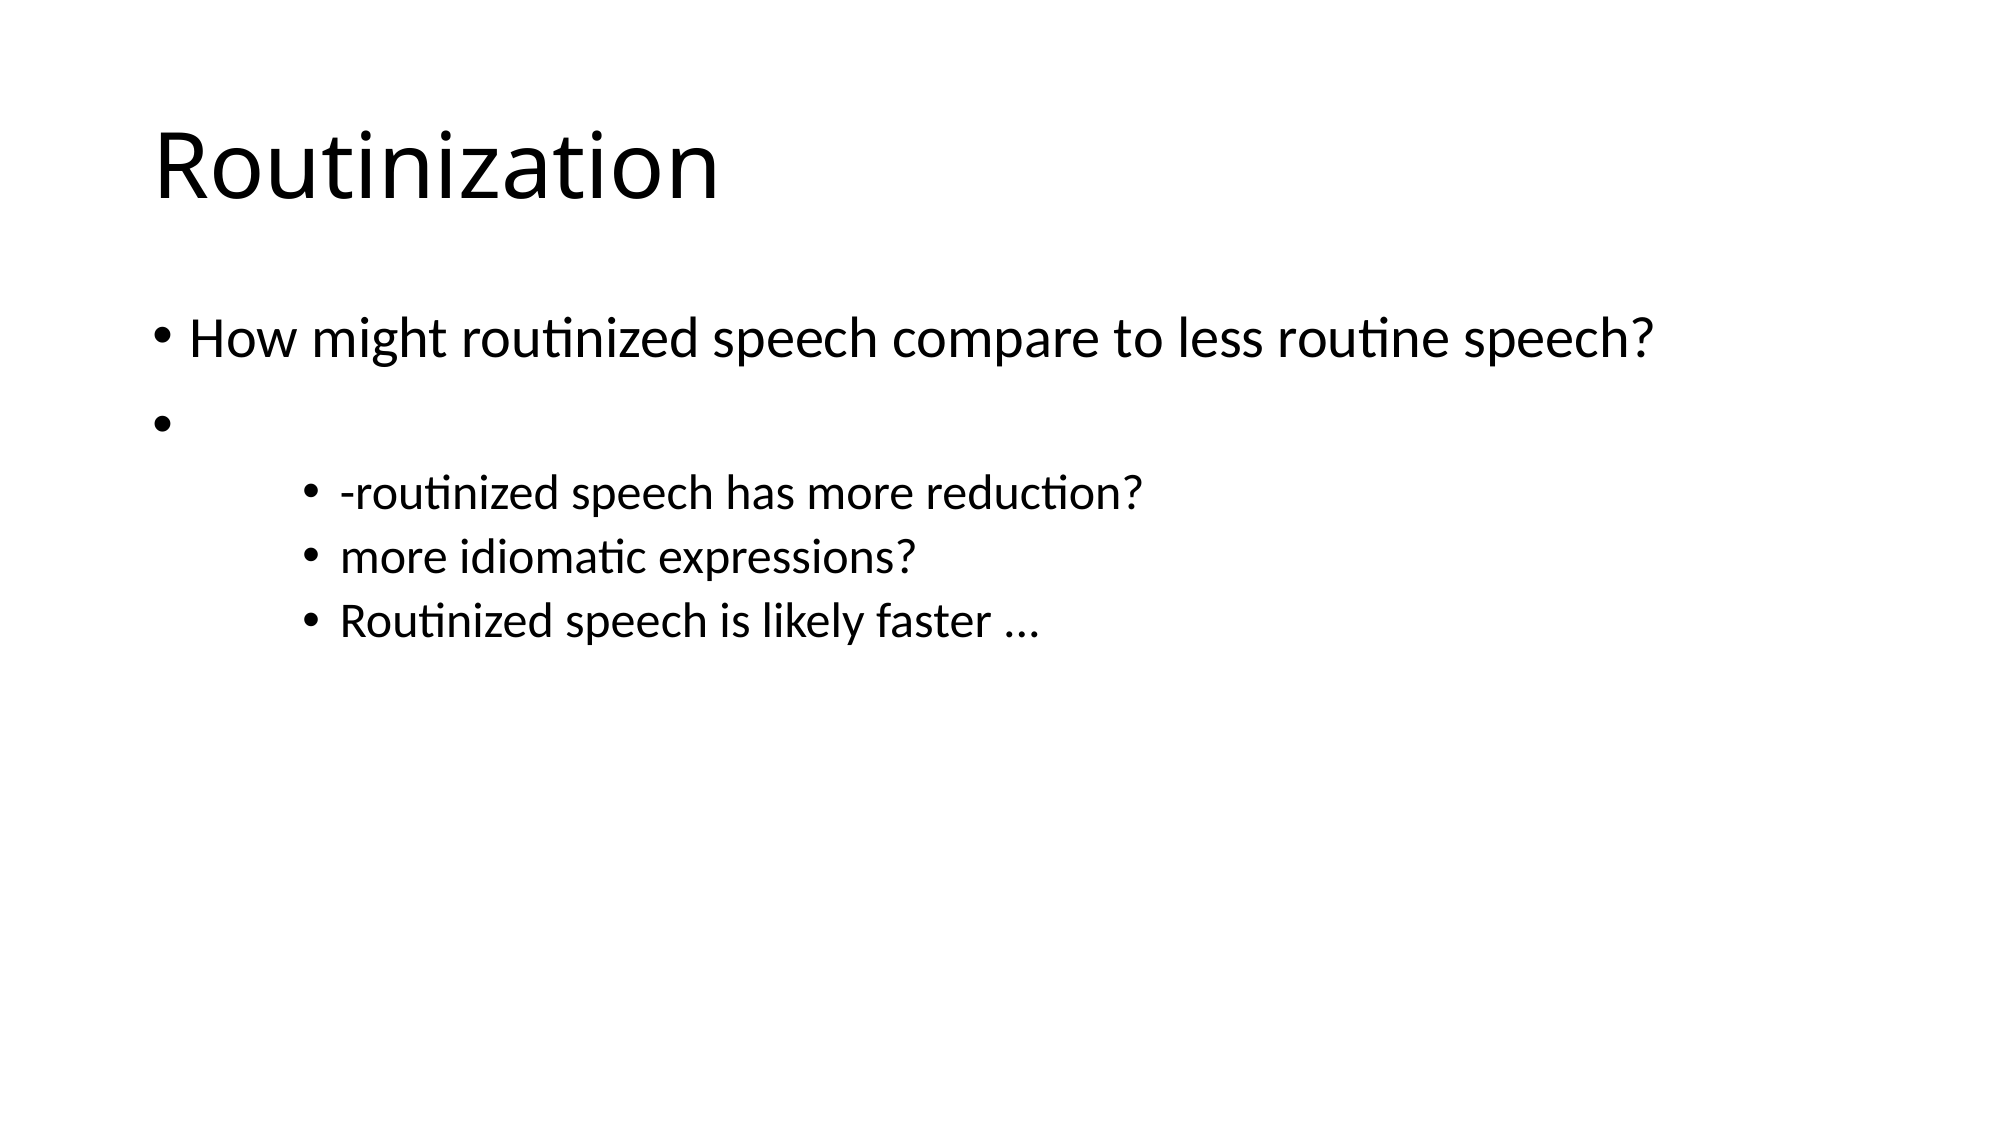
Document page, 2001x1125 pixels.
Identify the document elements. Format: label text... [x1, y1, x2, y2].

list How might routinized speech compare to less routine speech? -routinized speech has more reduction? more idiomatic expressions? Routinized speech is likely faster ... [137, 299, 1863, 1014]
title Routinization [137, 59, 1863, 278]
